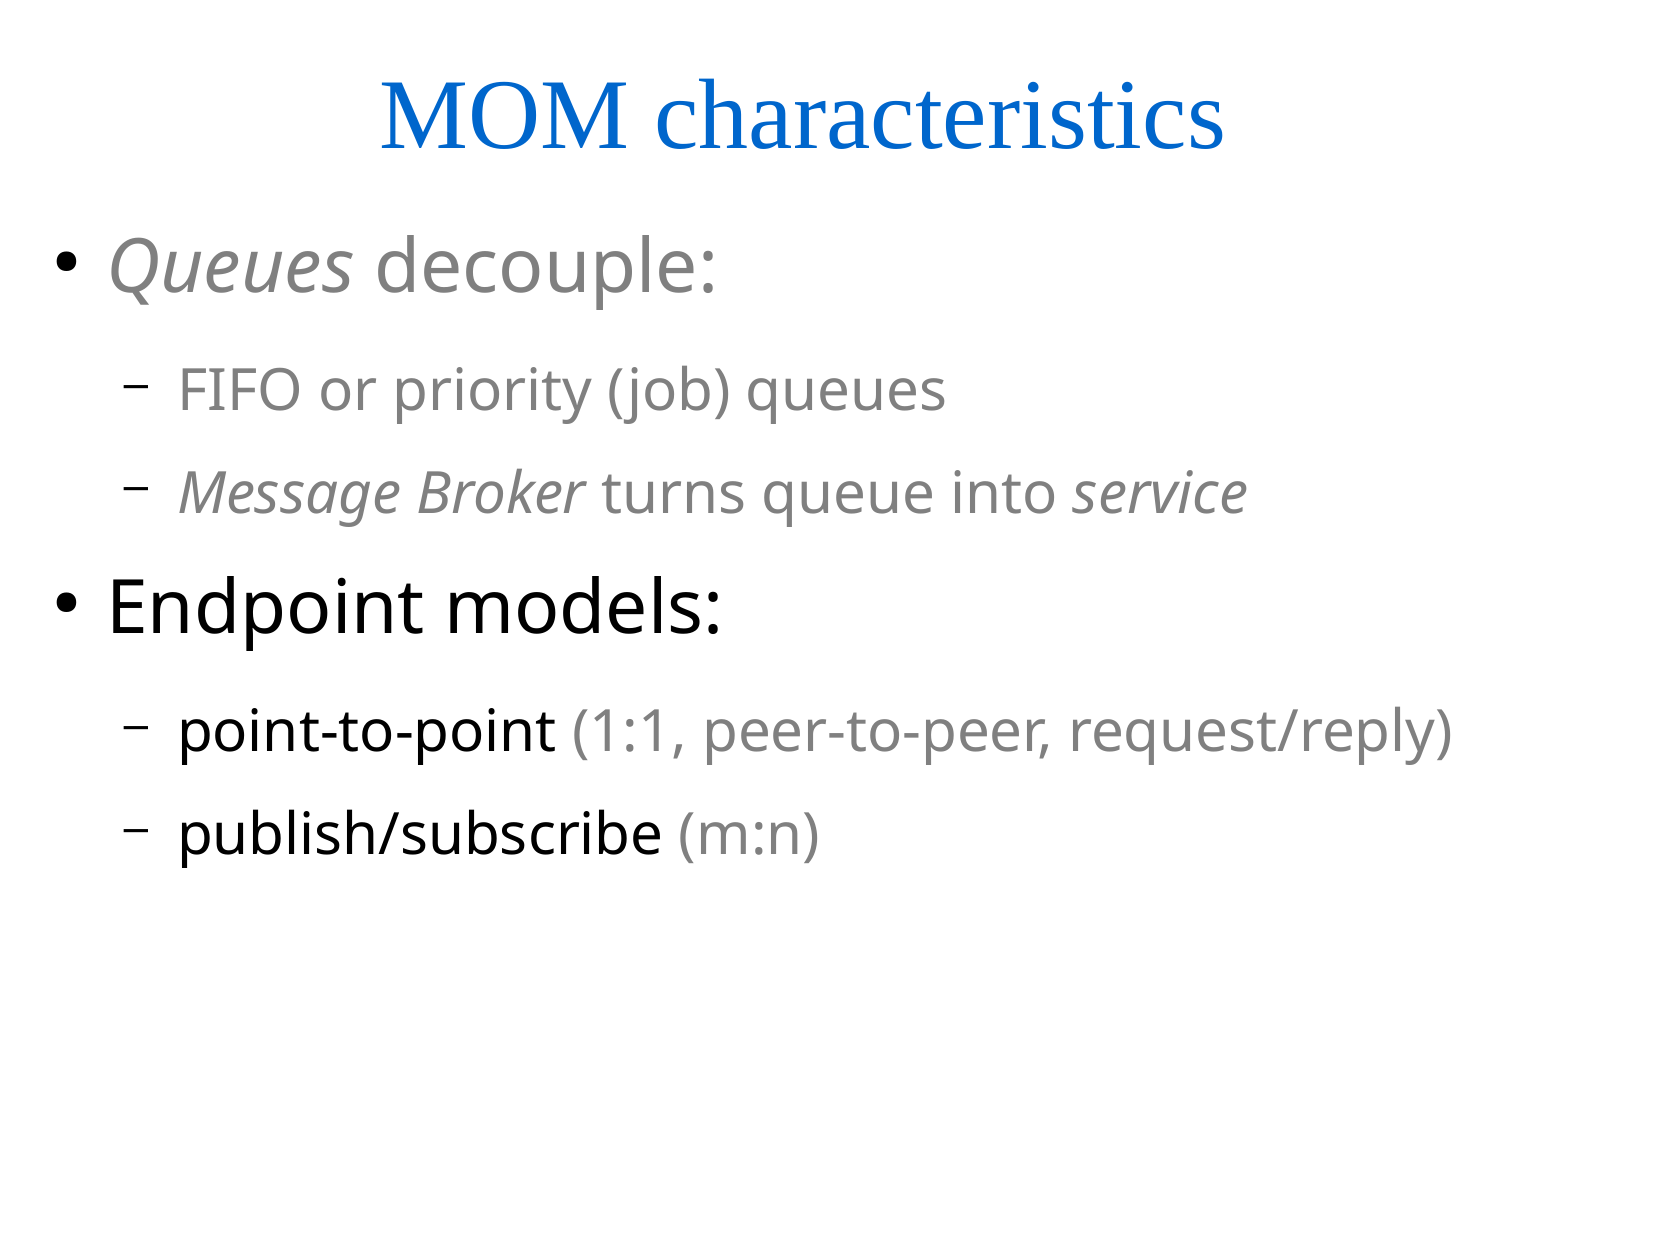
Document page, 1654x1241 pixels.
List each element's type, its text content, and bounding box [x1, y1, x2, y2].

title MOM characteristics [59, 40, 1548, 189]
list Queues decouple: FIFO or priority (job) queues Message Broker turns queue into service Endpoint models: point-to-point (1:1, peer-to-peer, request/reply) publish/subscribe (m:n) [35, 212, 1607, 1193]
